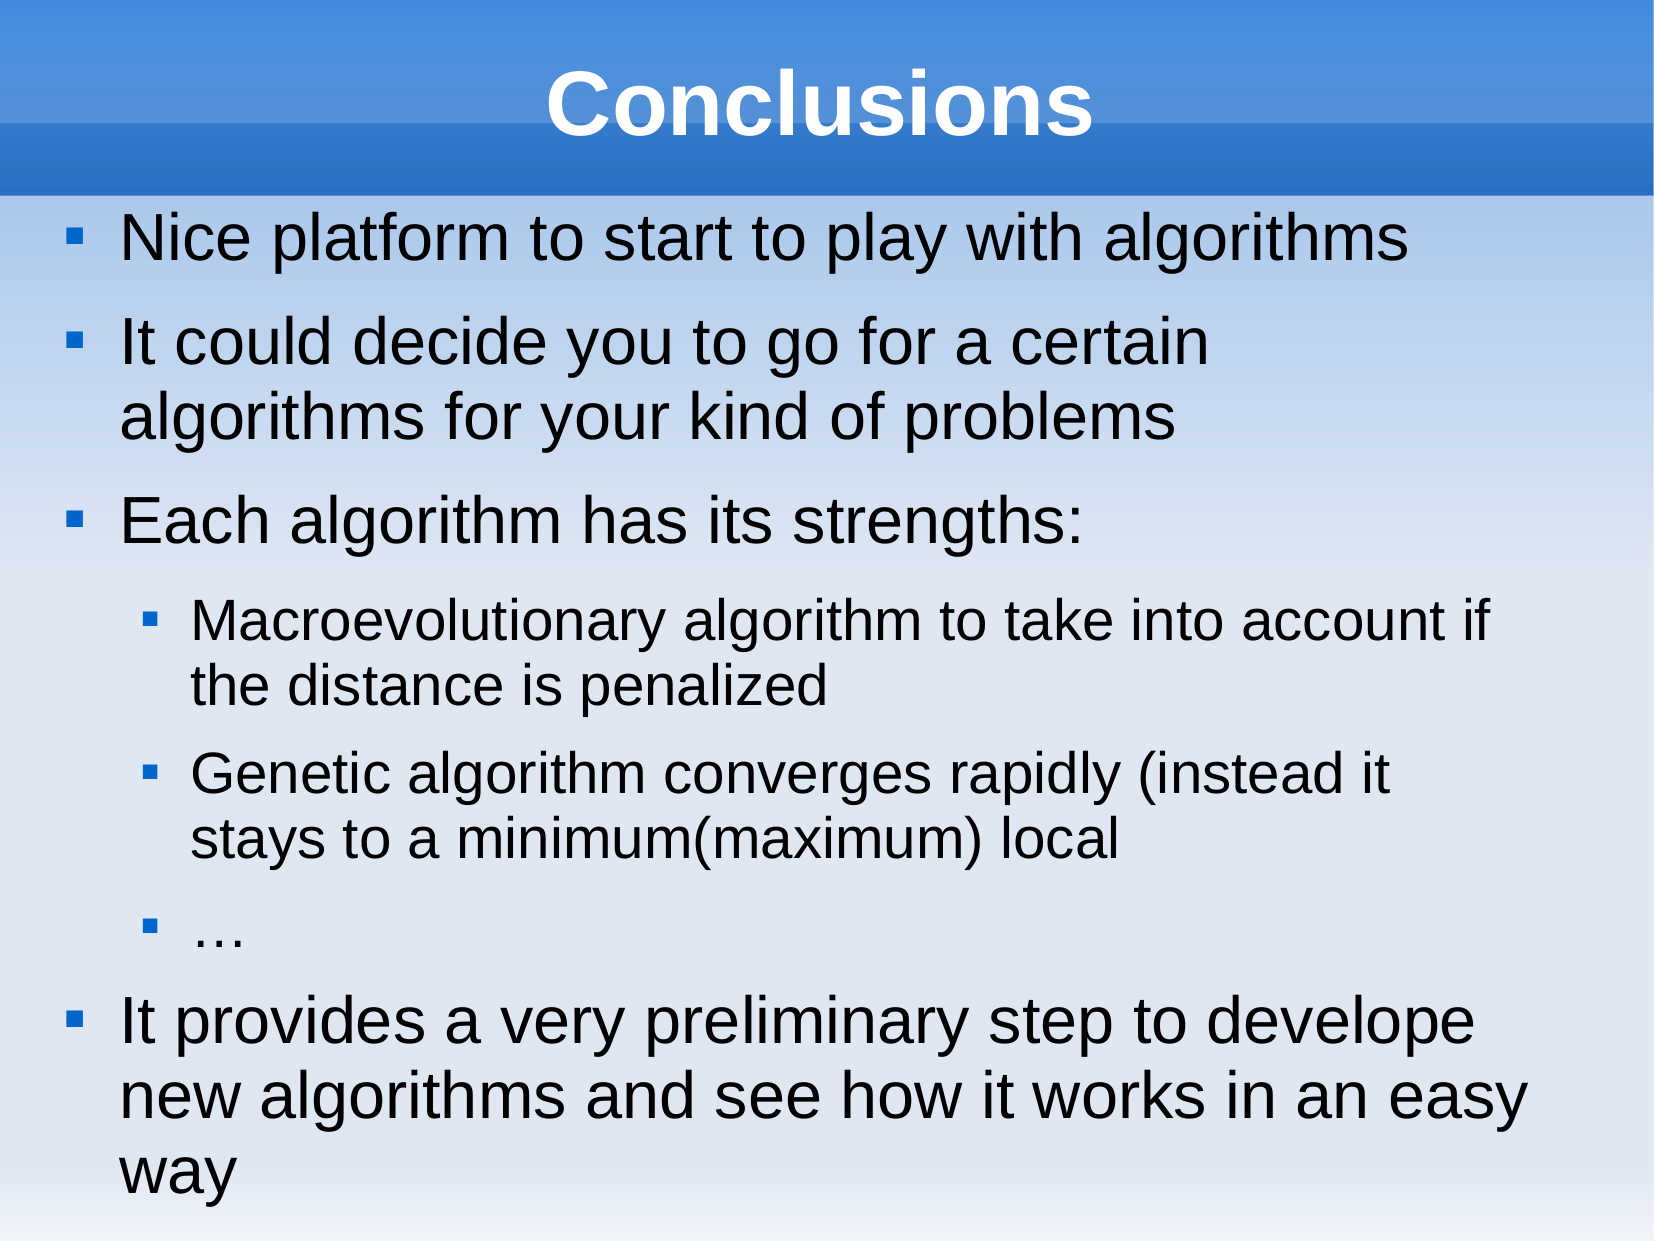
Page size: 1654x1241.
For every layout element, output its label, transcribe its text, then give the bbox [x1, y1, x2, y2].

title Conclusions [76, 0, 1565, 208]
list Nice platform to start to play with algorithms It could decide you to go for a certain algorithms for your kind of problems Each algorithm has its strengths: Macroevolutionary algorithm to take into account if the distance is penalized Genetic algorithm converges rapidly (instead it stays to a minimum(maximum) local … It provides a very preliminary step to develope new algorithms and see how it works in an easy way [48, 199, 1537, 1208]
picture [0, 0, 1654, 1241]
